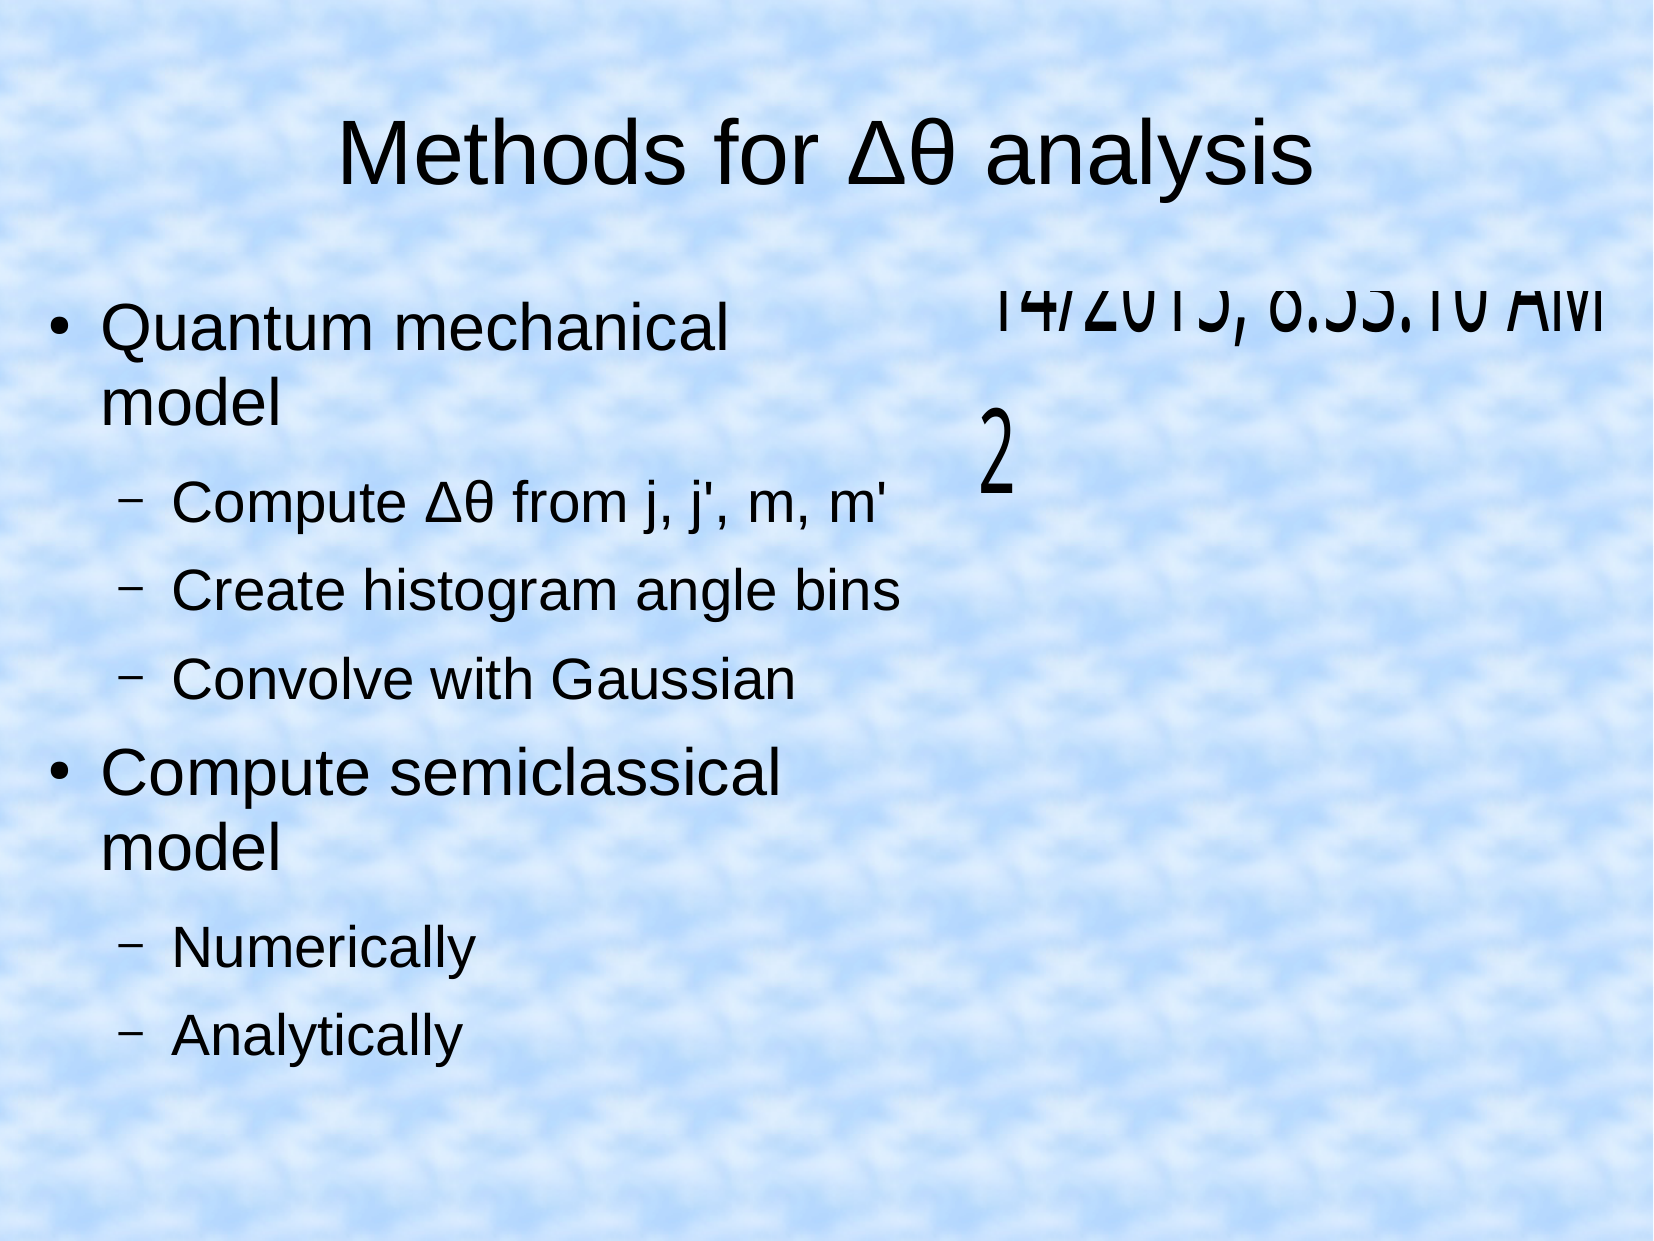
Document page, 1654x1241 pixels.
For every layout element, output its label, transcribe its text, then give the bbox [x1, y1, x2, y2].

title Methods for Δθ analysis [82, 49, 1571, 257]
picture [0, 0, 1654, 1241]
list Quantum mechanical model Compute Δθ from j, j', m, m' Create histogram angle bins Convolve with Gaussian Compute semiclassical model Numerically Analytically [30, 290, 916, 1231]
